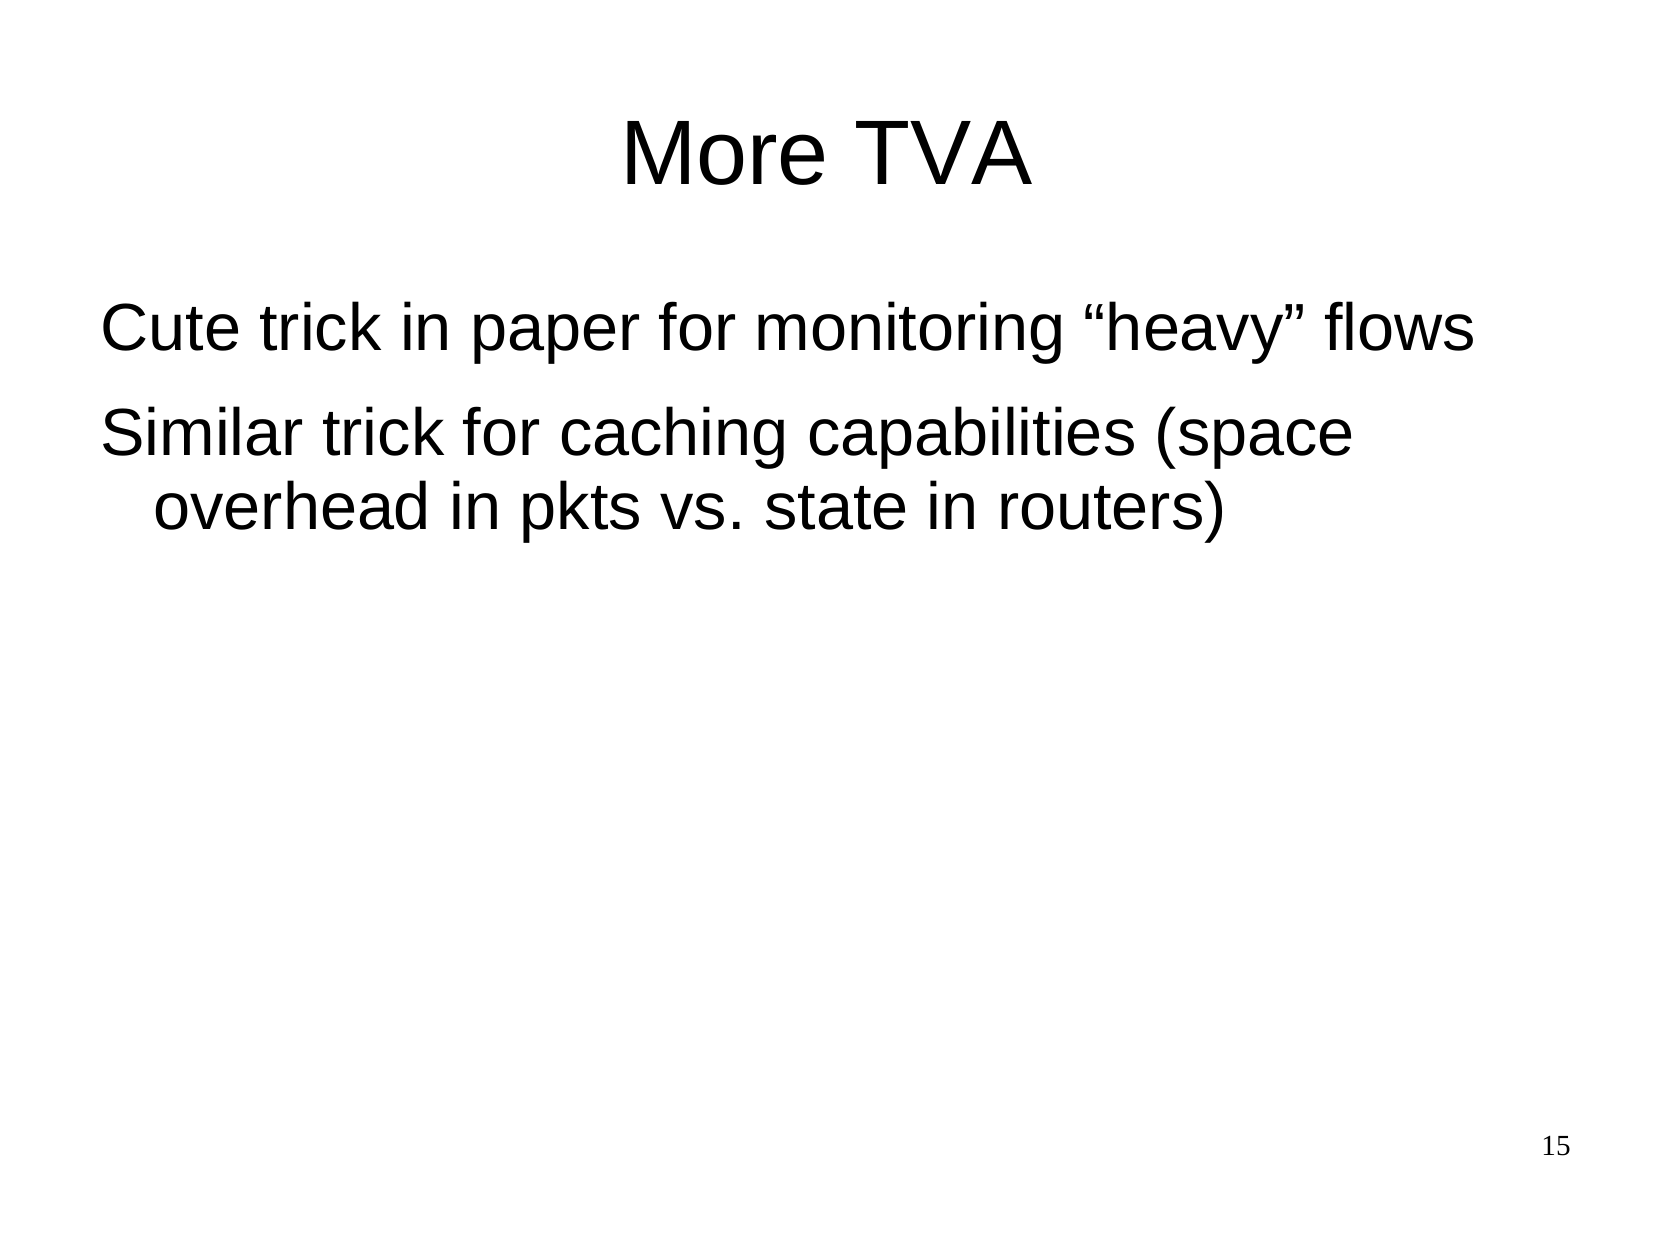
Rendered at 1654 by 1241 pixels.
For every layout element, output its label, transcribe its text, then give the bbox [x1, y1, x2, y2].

list Cute trick in paper for monitoring “heavy” flows Similar trick for caching capabilities (space overhead in pkts vs. state in routers) [82, 290, 1571, 1094]
title More TVA [82, 56, 1571, 250]
